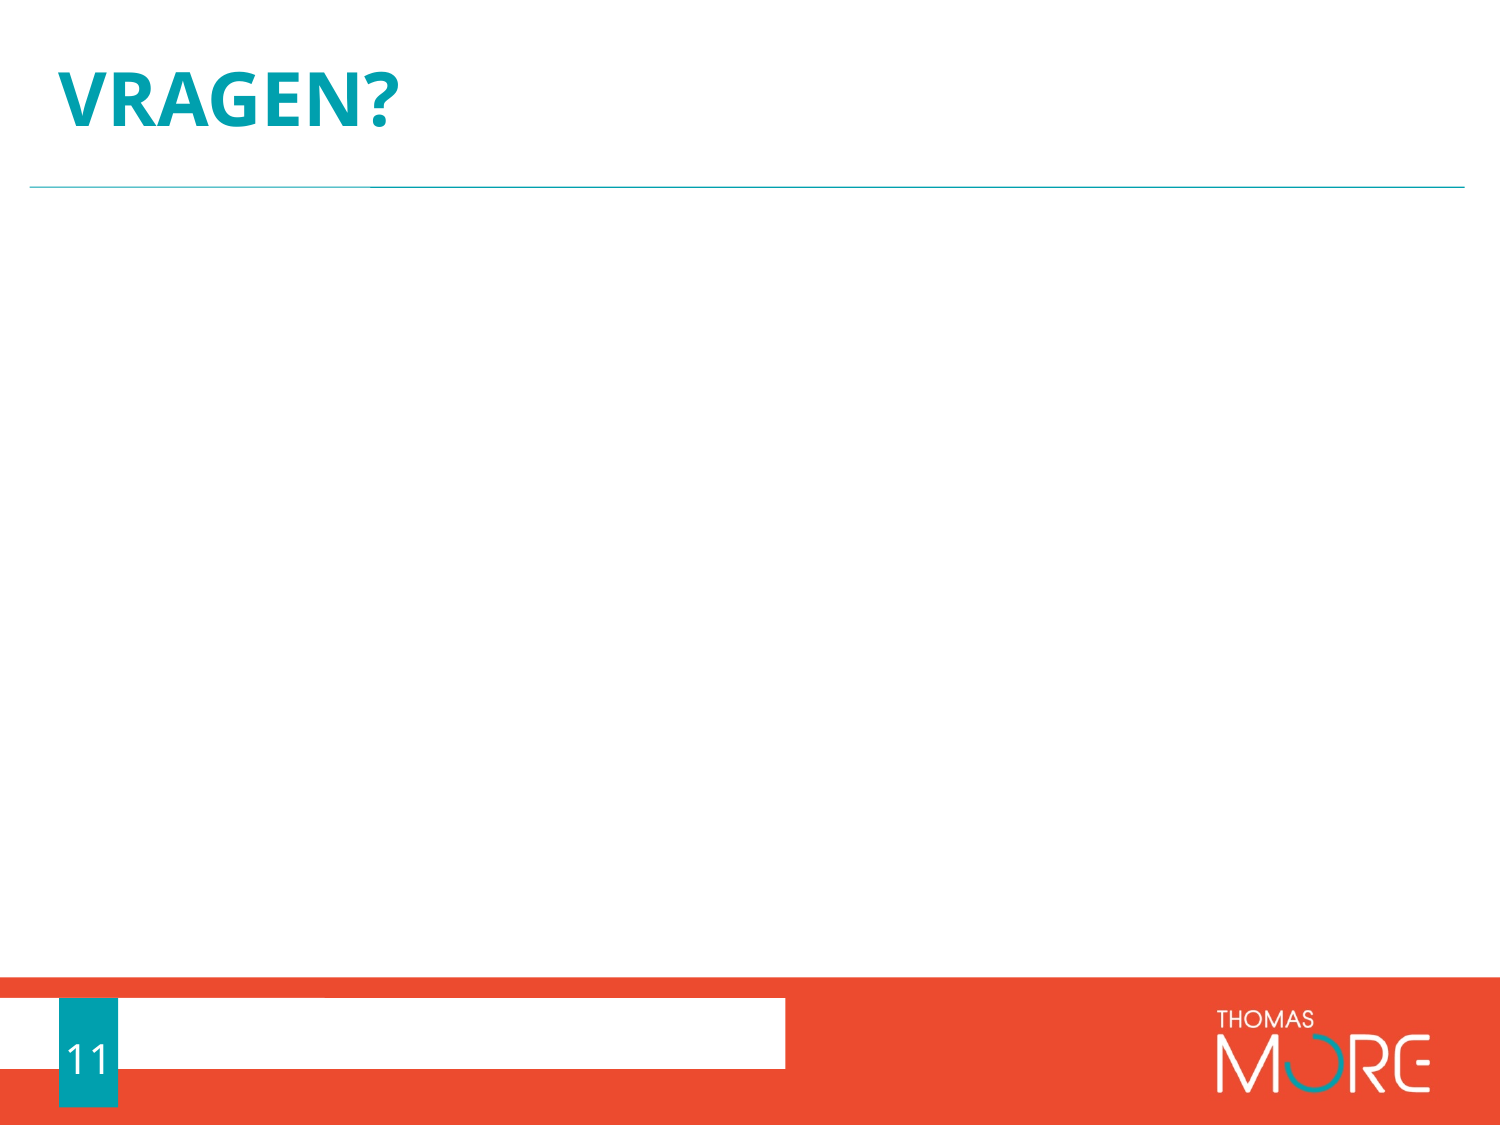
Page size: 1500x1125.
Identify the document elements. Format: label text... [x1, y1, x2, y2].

title Vragen? [0, 0, 1500, 188]
slide_number <number> [59, 998, 119, 1108]
footer [123, 998, 786, 1069]
picture [1187, 980, 1459, 1122]
